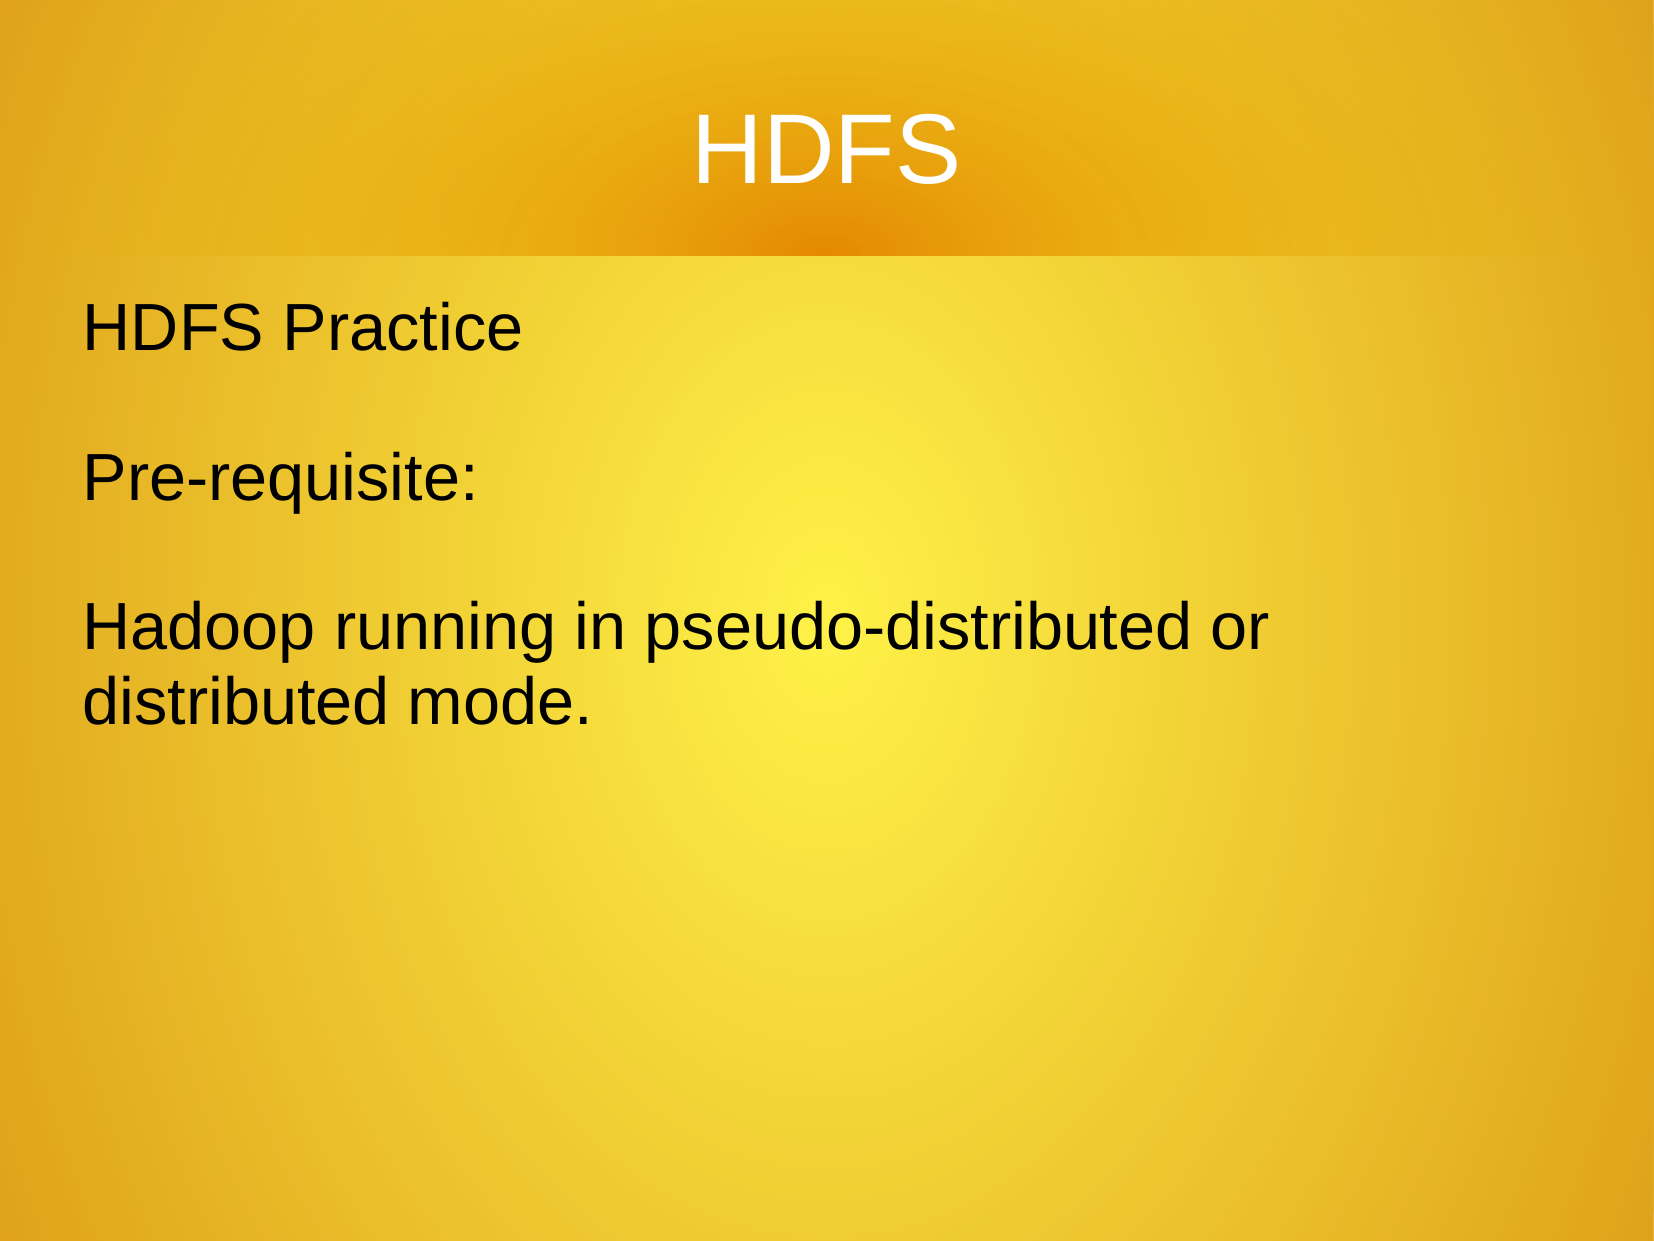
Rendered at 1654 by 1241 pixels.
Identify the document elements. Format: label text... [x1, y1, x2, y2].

subtitle HDFS Practice Pre-requisite: Hadoop running in pseudo-distributed or distributed mode. [82, 290, 1571, 1010]
title HDFS [82, 47, 1571, 252]
